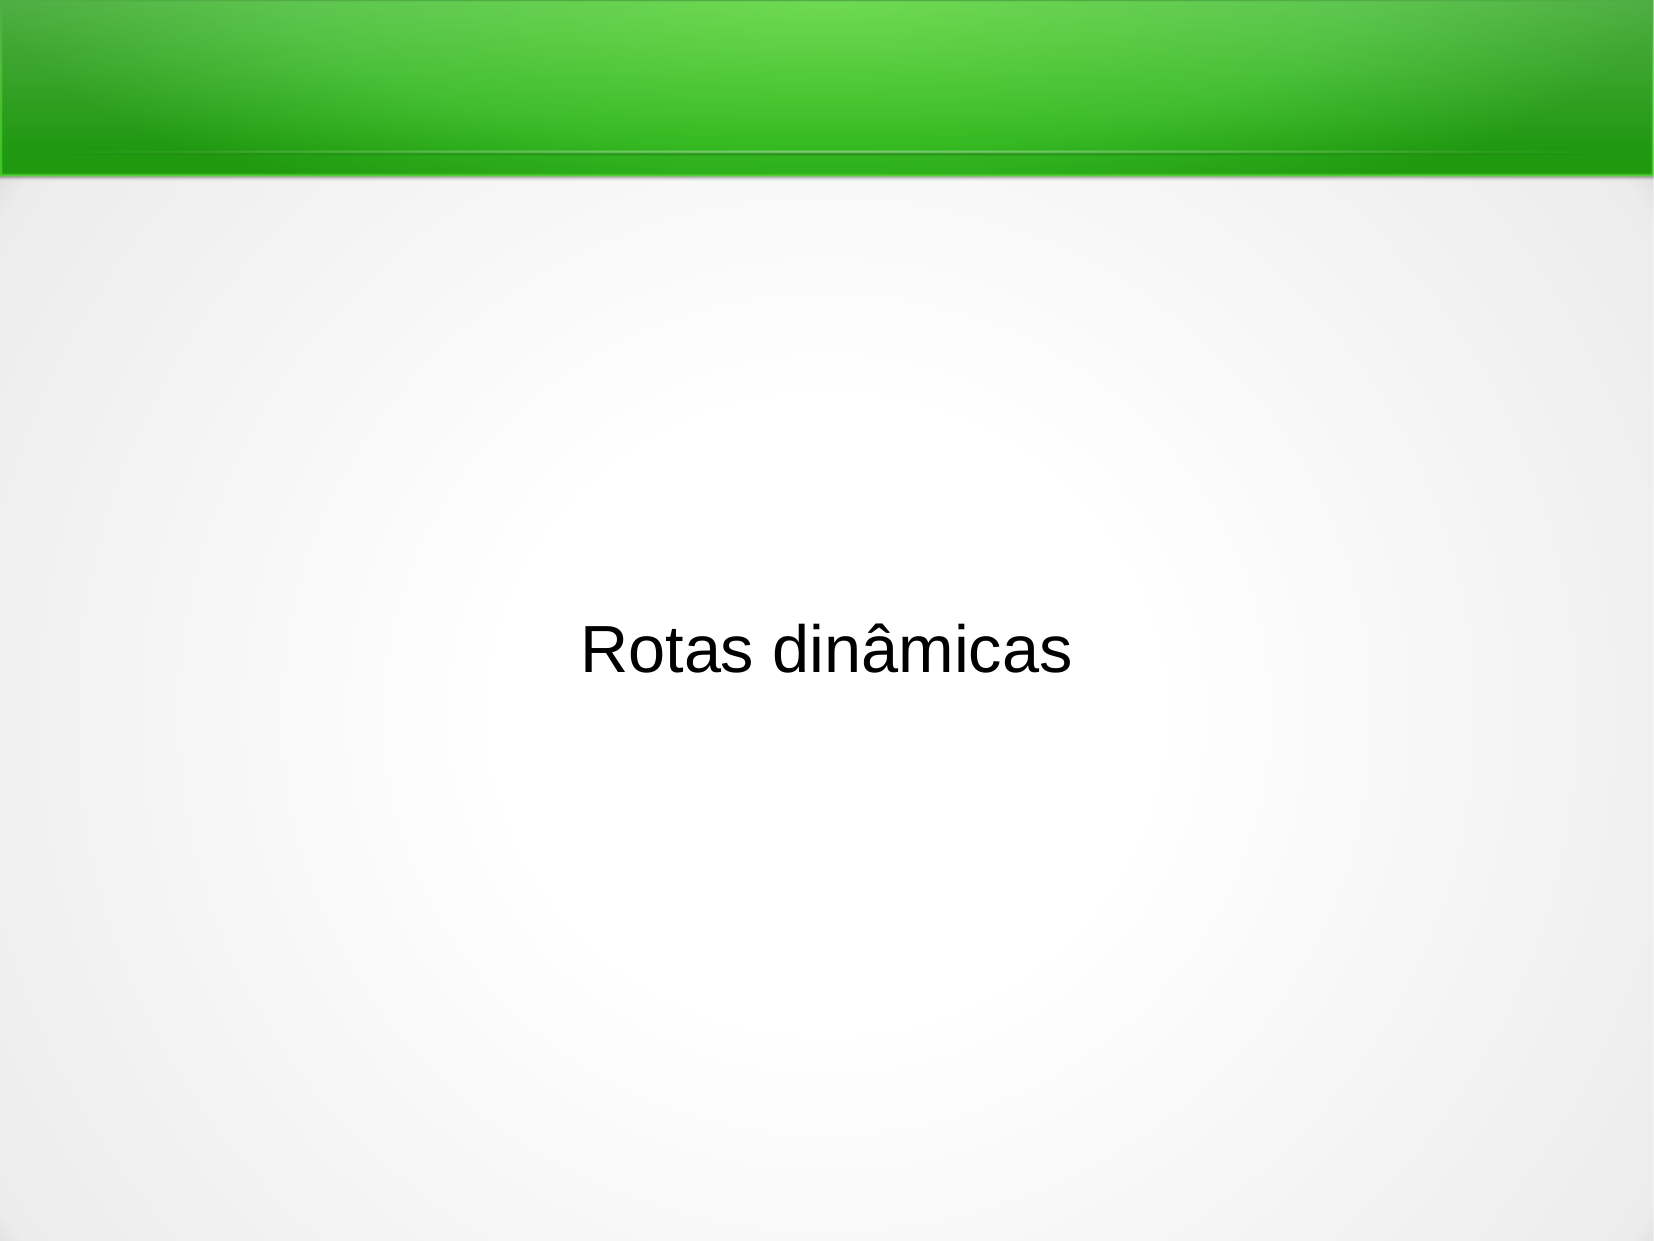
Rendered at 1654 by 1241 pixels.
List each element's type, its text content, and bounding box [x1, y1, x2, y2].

picture [0, 0, 1654, 1241]
subtitle Rotas dinâmicas [82, 290, 1571, 1010]
